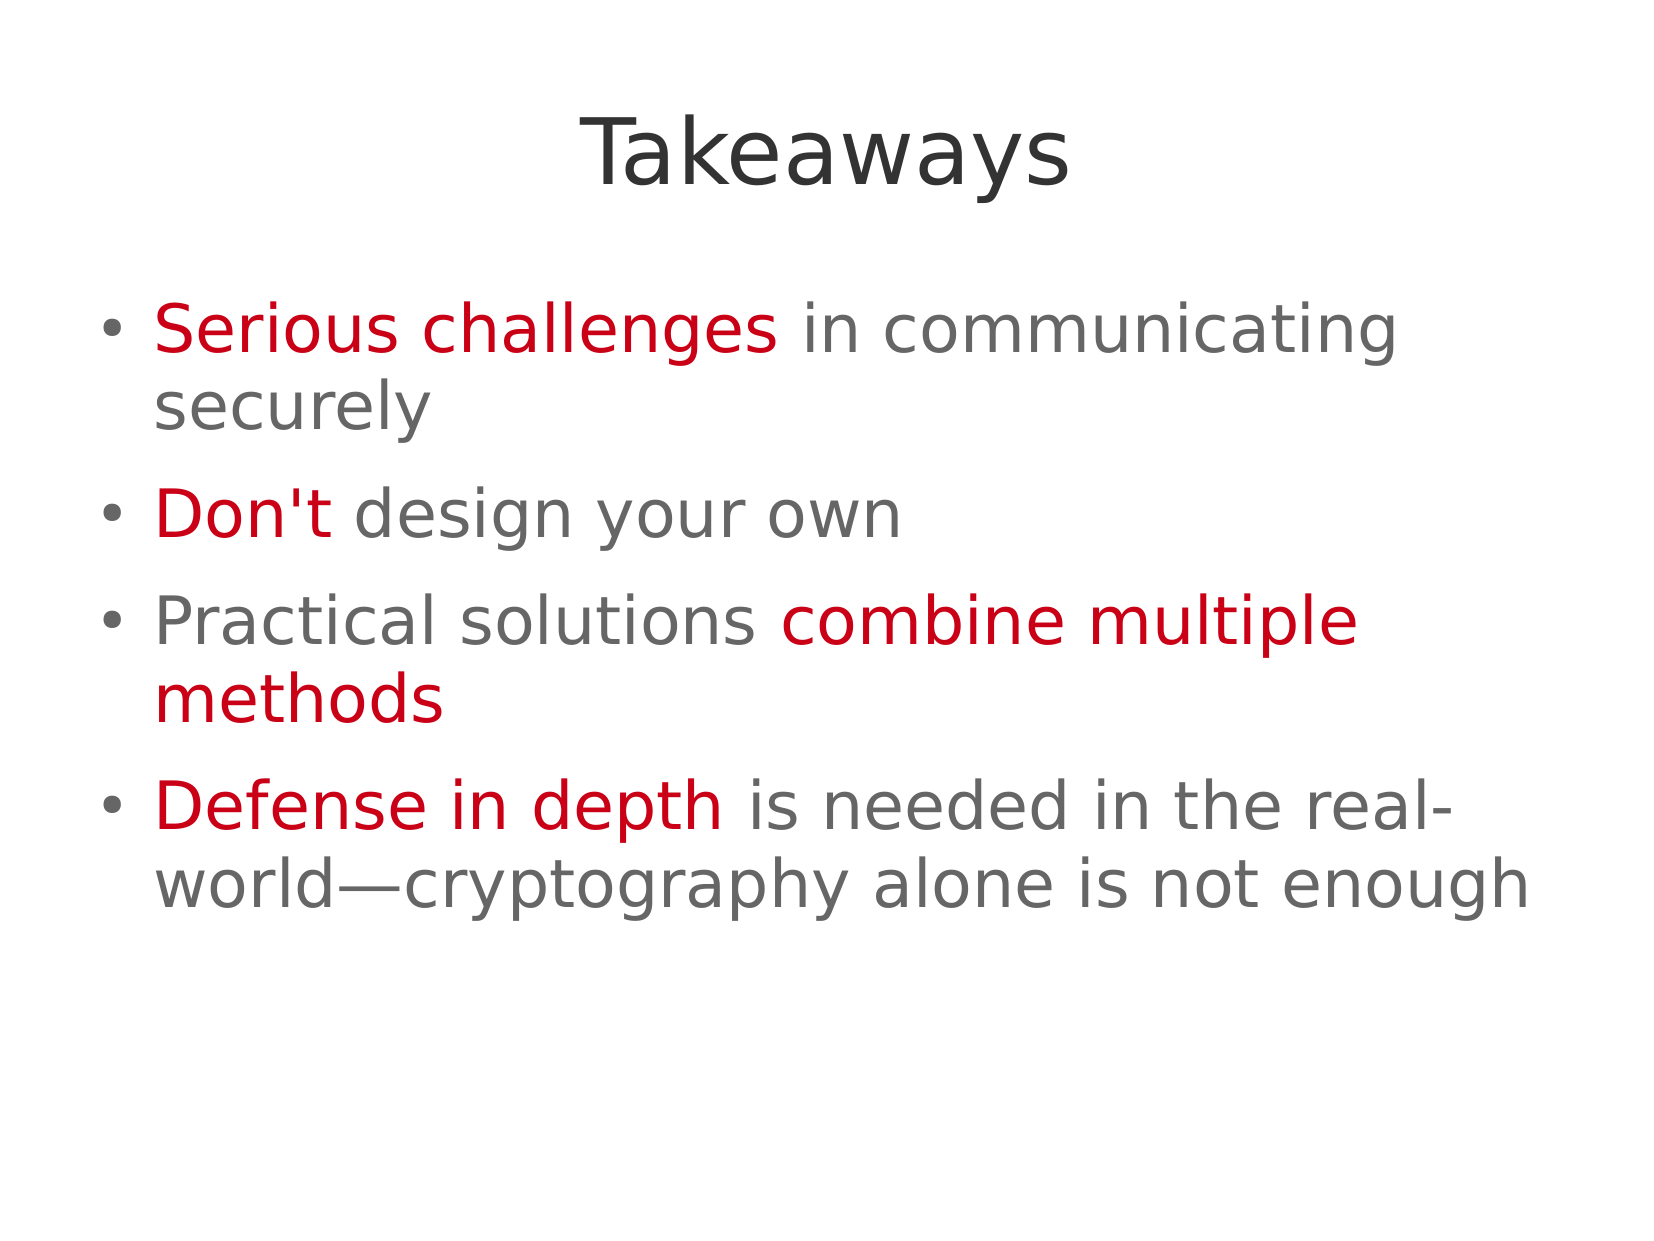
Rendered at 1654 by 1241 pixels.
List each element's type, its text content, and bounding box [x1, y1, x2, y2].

list Serious challenges in communicating securely Don't design your own Practical solutions combine multiple methods Defense in depth is needed in the real-world—cryptography alone is not enough [82, 290, 1571, 1109]
title Takeaways [82, 56, 1571, 250]
